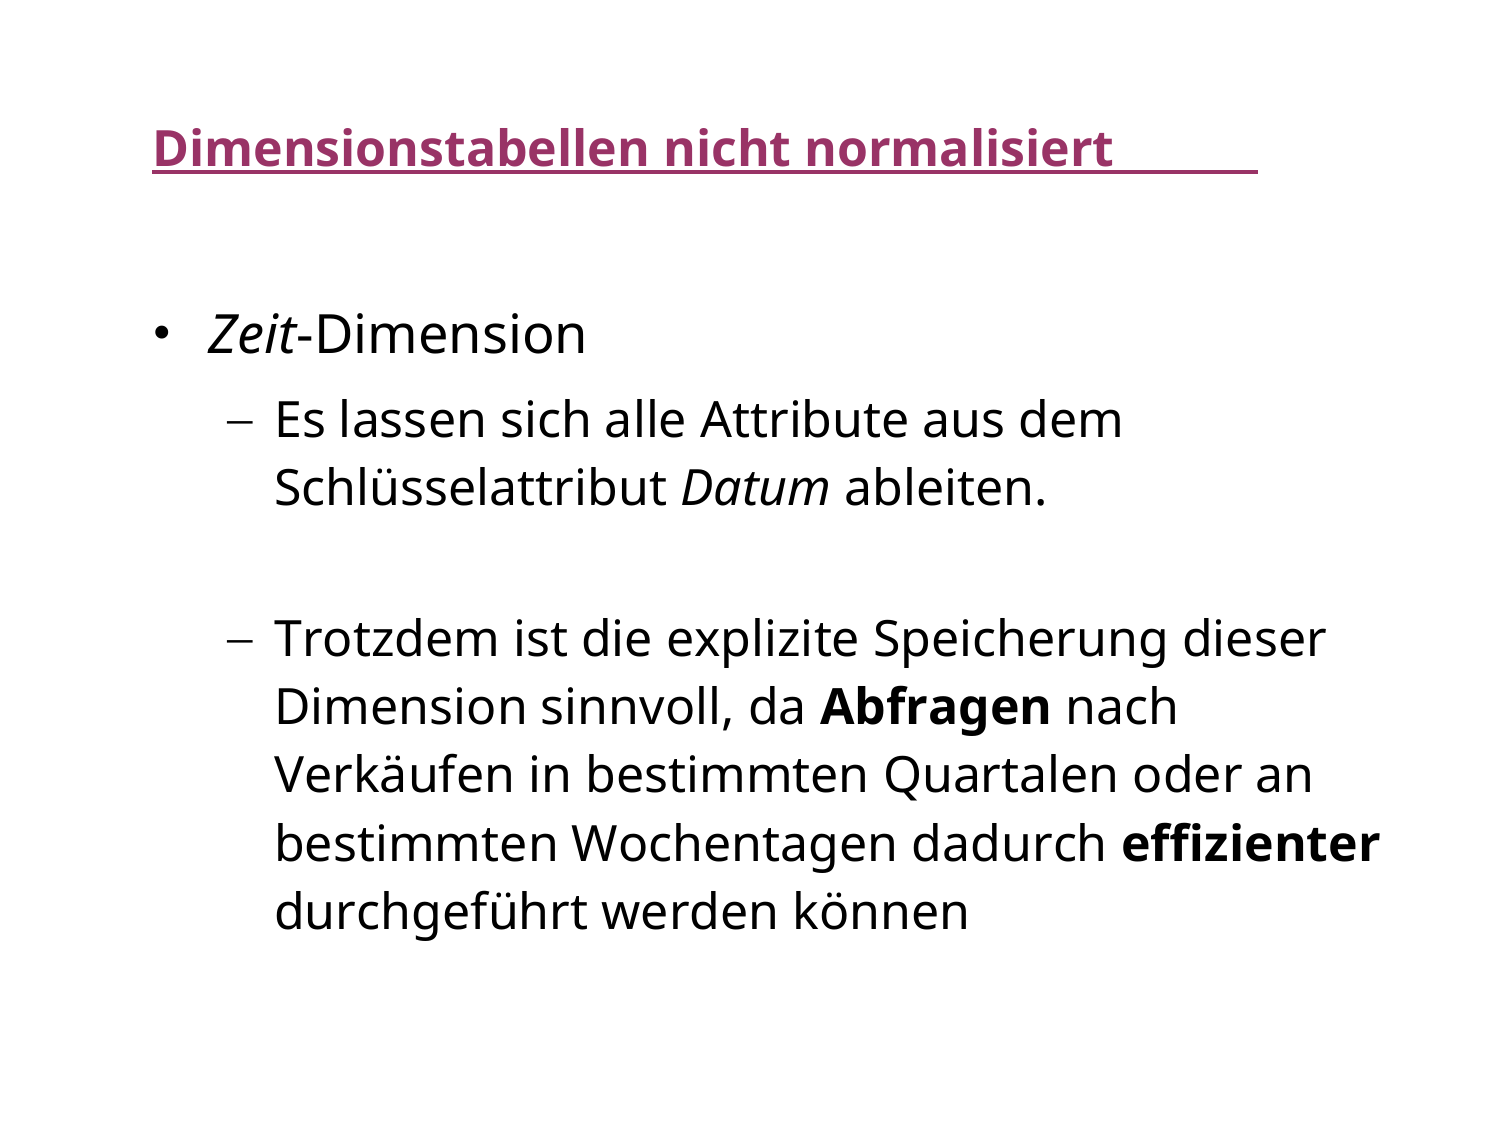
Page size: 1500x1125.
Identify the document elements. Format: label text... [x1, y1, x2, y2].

title Dimensionstabellen nicht normalisiert [137, 29, 1413, 265]
list Zeit-Dimension Es lassen sich alle Attribute aus dem Schlüsselattribut Datum ableiten. Trotzdem ist die explizite Speicherung dieser Dimension sinnvoll, da Abfragen nach Verkäufen in bestimmten Quartalen oder an bestimmten Wochentagen dadurch effizienter durchgeführt werden können [137, 287, 1413, 963]
